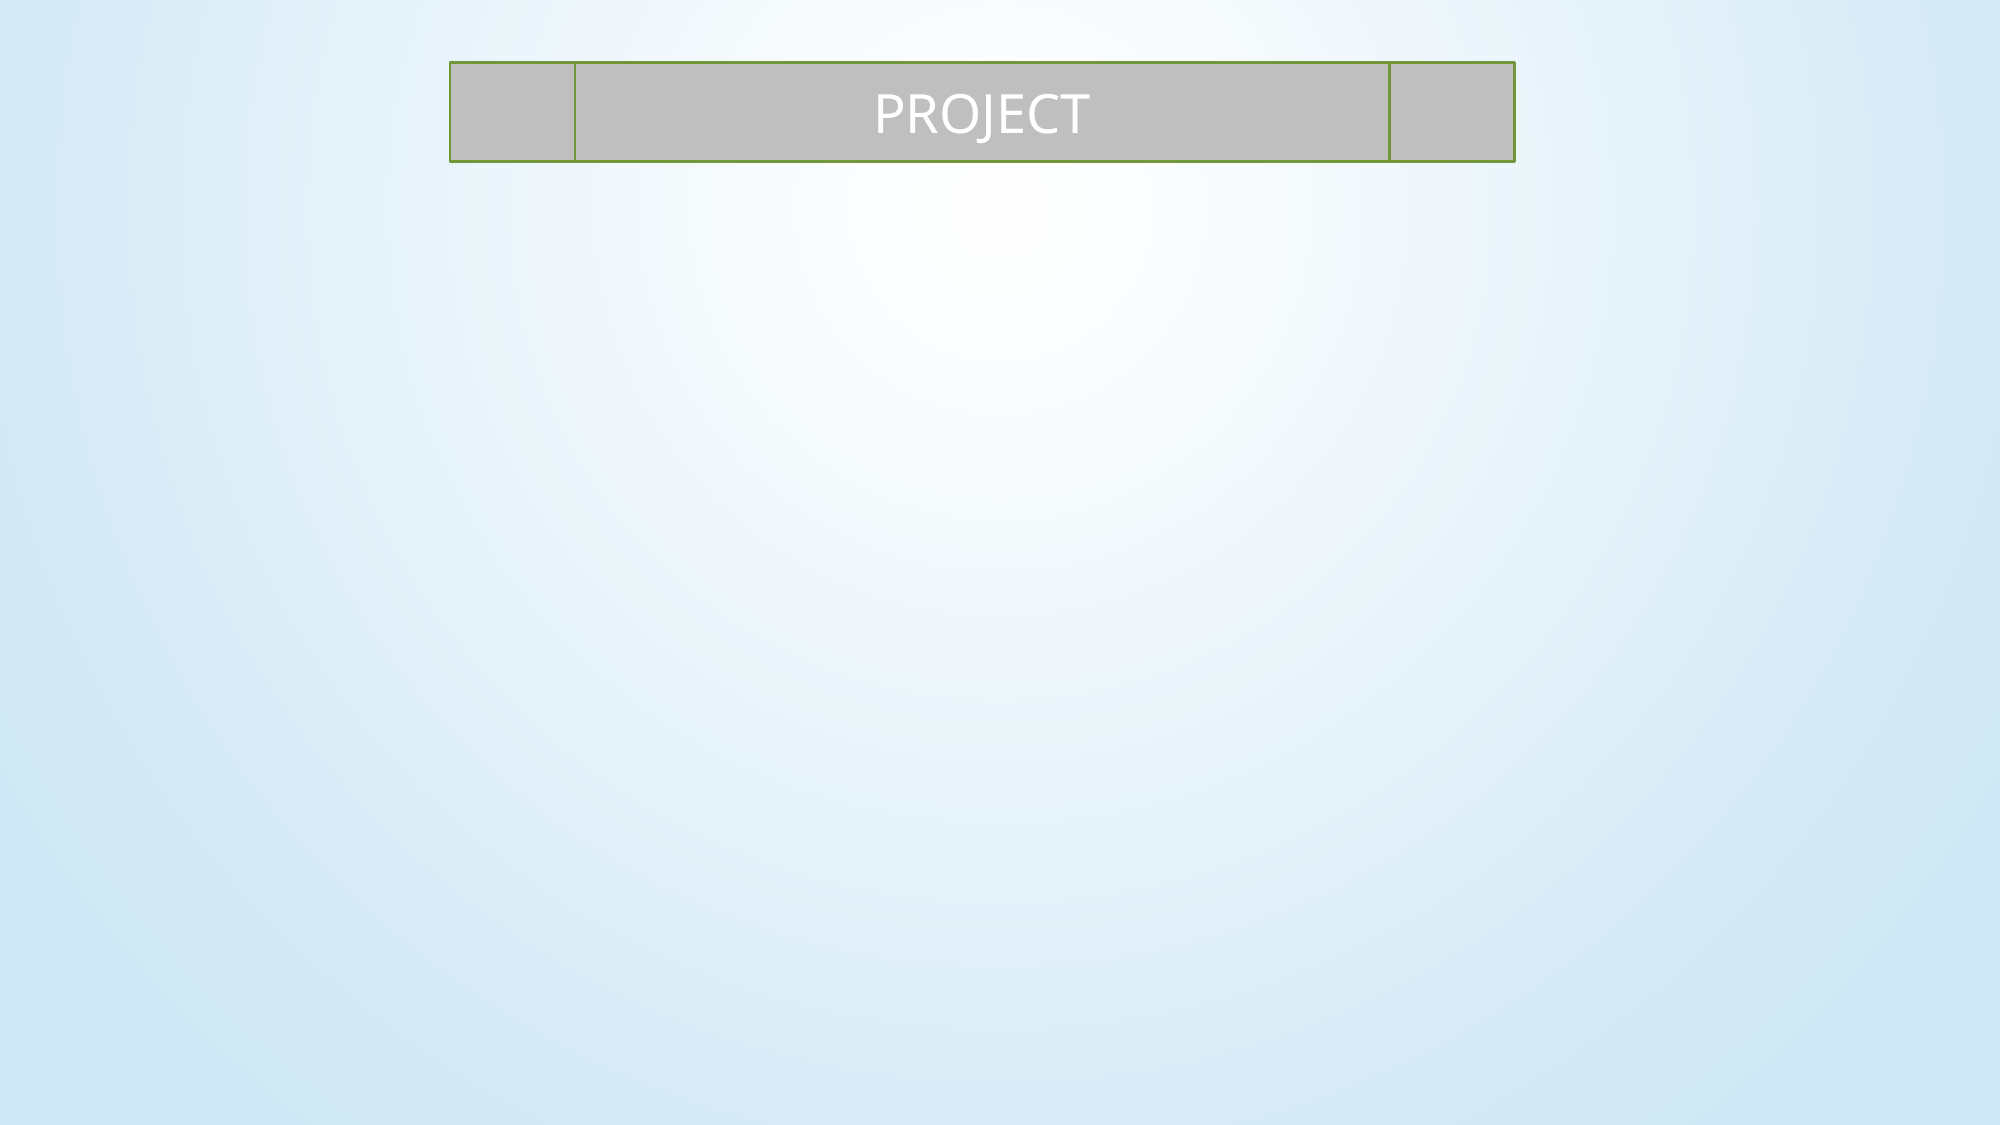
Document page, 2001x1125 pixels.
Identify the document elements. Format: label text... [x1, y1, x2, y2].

picture [0, 0, 2000, 1125]
text_box PROJECT [450, 62, 1515, 162]
